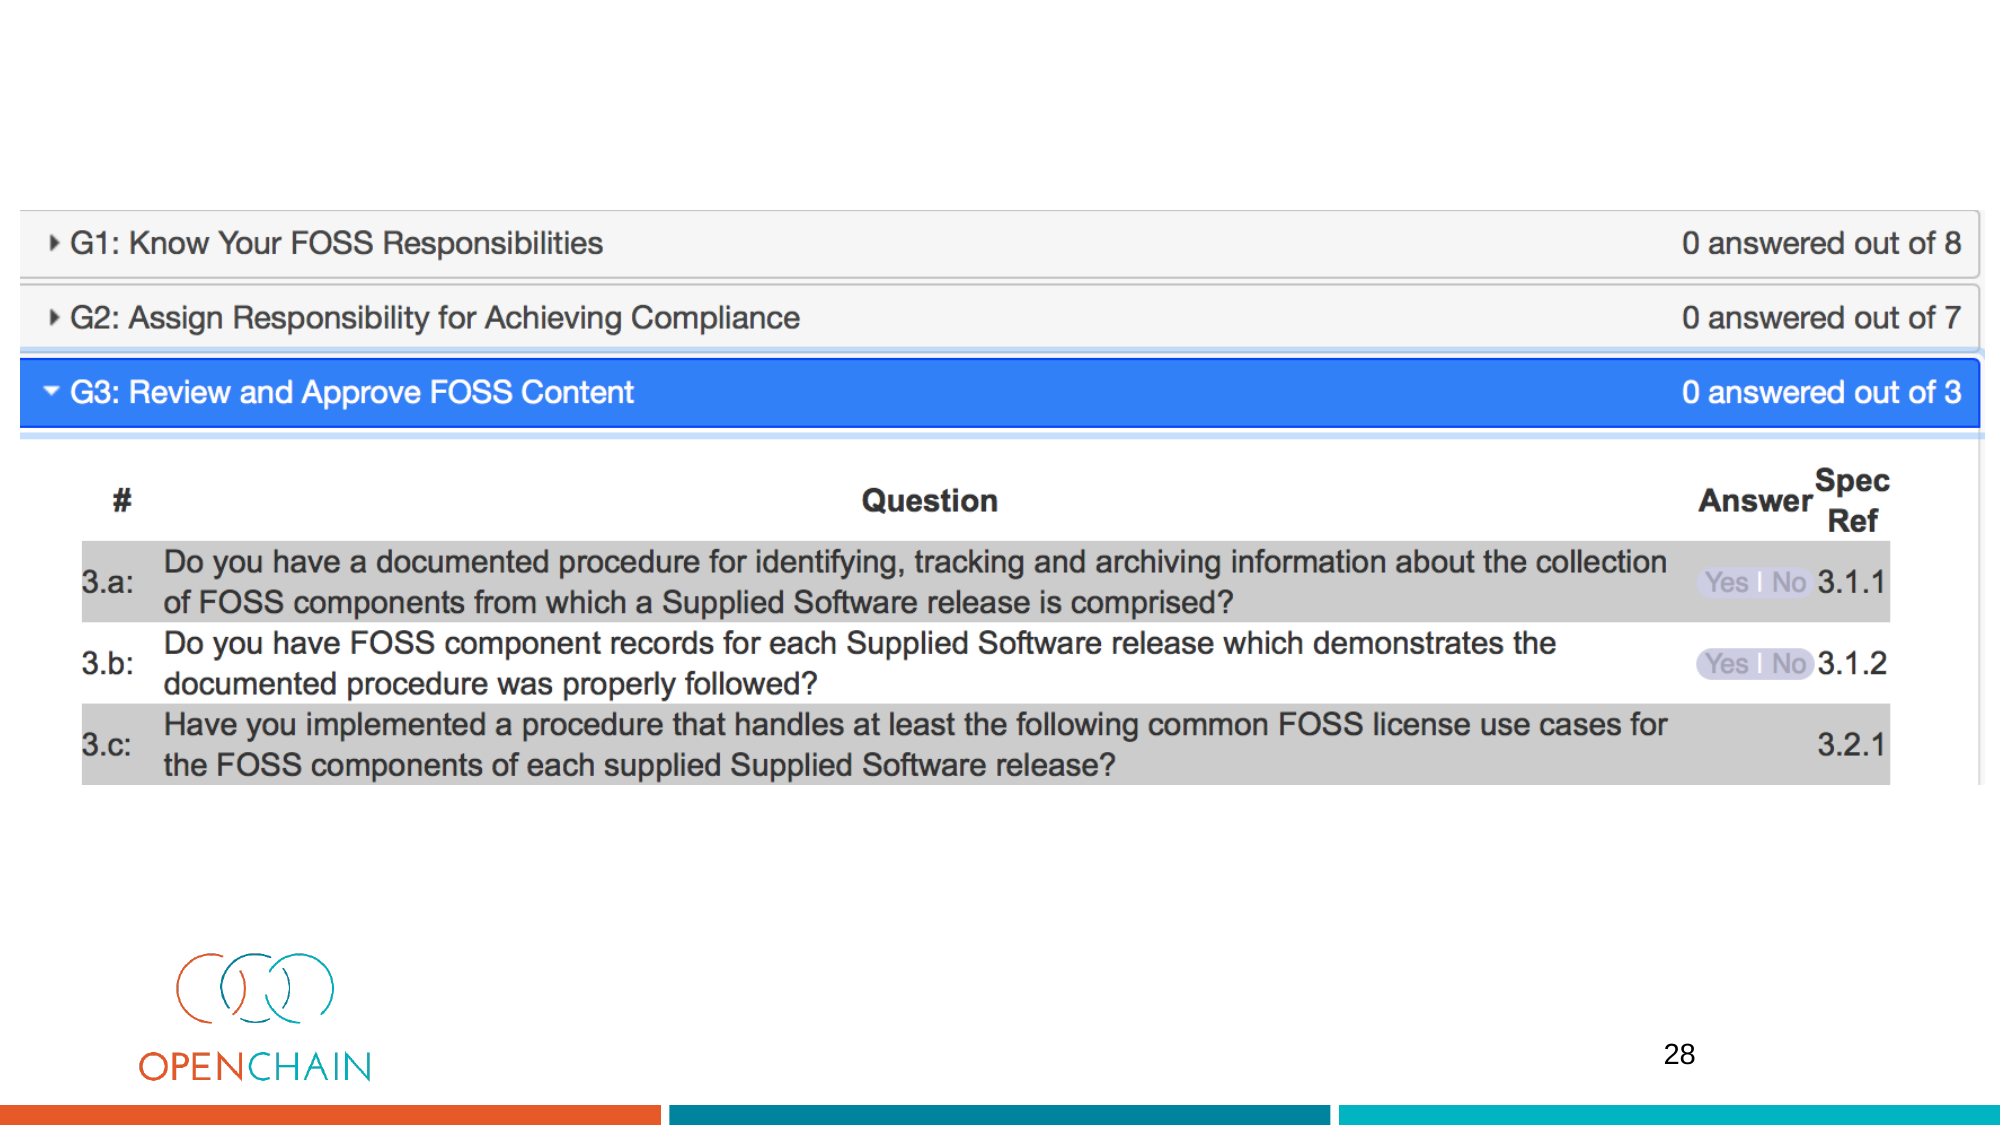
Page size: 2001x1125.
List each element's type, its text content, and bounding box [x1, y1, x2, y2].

picture [137, 951, 372, 1082]
slide_number <number> [1648, 1022, 1863, 1083]
picture [20, 210, 1985, 785]
